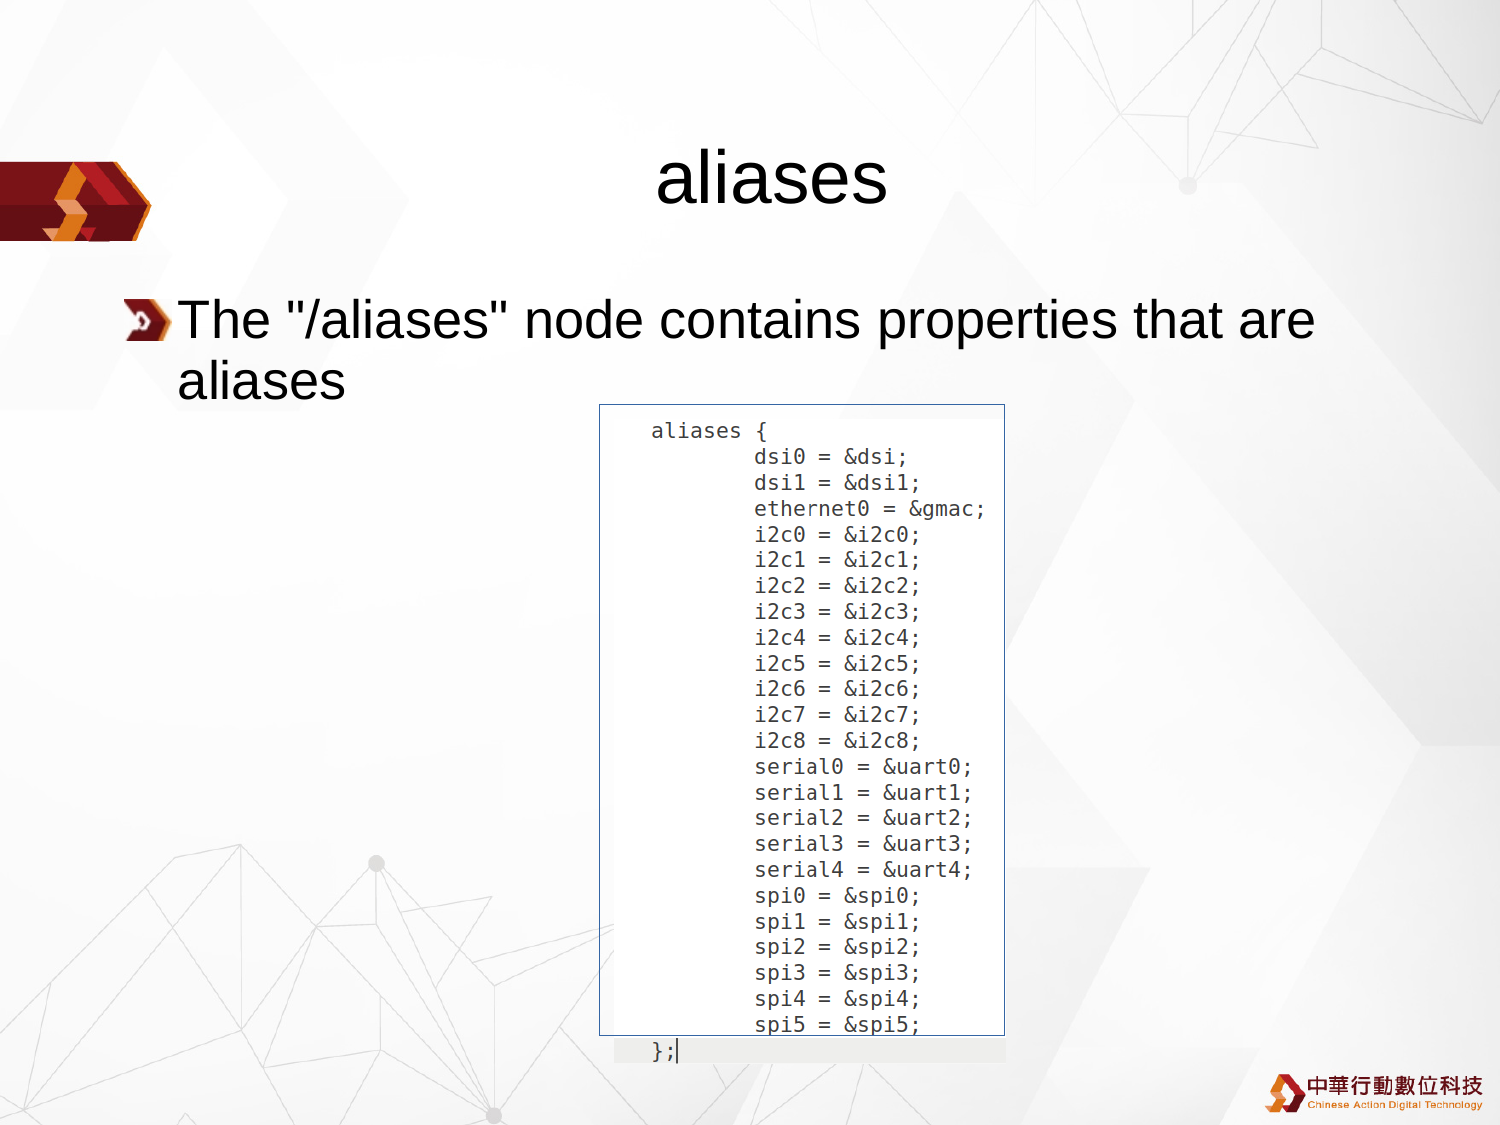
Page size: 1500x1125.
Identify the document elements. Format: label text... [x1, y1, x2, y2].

title aliases [107, 101, 1367, 255]
list The "/aliases" node contains properties that are aliases [107, 290, 1425, 943]
picture [0, 0, 1500, 1125]
list The "/aliases" node contains properties that are aliases [600, 405, 1004, 943]
